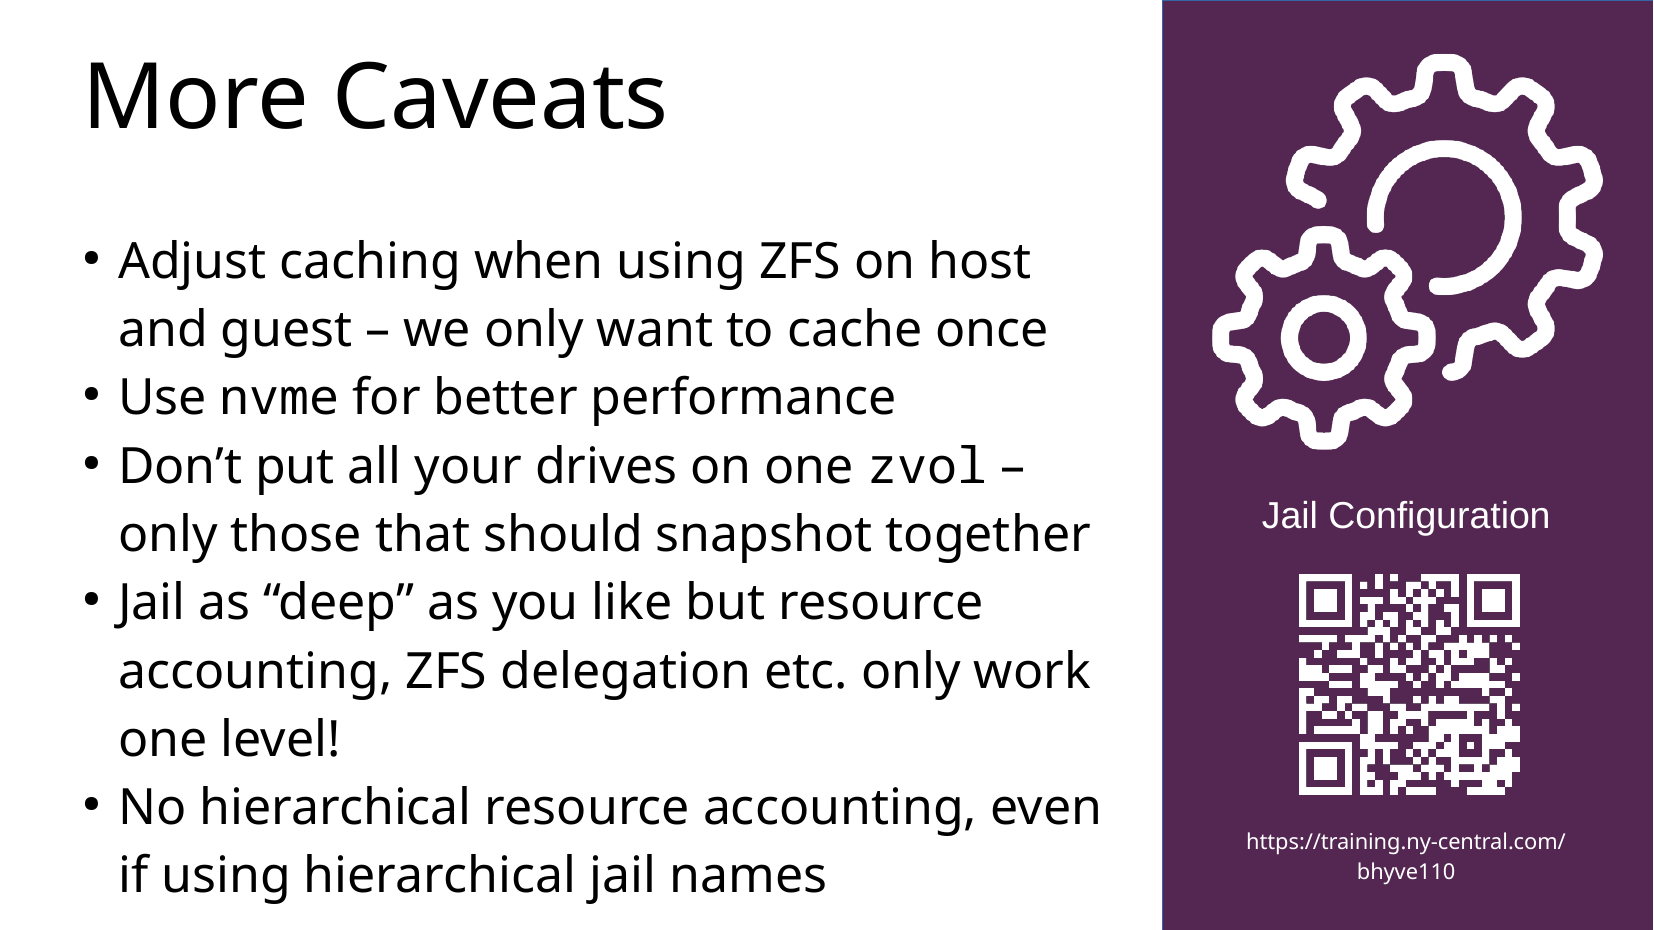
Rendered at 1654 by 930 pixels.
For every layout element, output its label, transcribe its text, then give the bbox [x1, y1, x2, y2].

text_box [1162, 0, 1653, 930]
text_box https://training.ny-central.com/bhyve110 [1200, 819, 1613, 930]
picture [1268, 543, 1550, 826]
title More Caveats [82, 37, 1571, 150]
text_box Jail Configuration [1200, 487, 1613, 638]
picture [1200, 45, 1613, 458]
subtitle Adjust caching when using ZFS on host and guest – we only want to cache once Use nvme for better performance Don’t put all your drives on one zvol – only those that should snapshot together Jail as “deep” as you like but resource accounting, ZFS delegation etc. only work one level! No hierarchical resource accounting, even if using hierarchical jail names [82, 224, 1126, 908]
